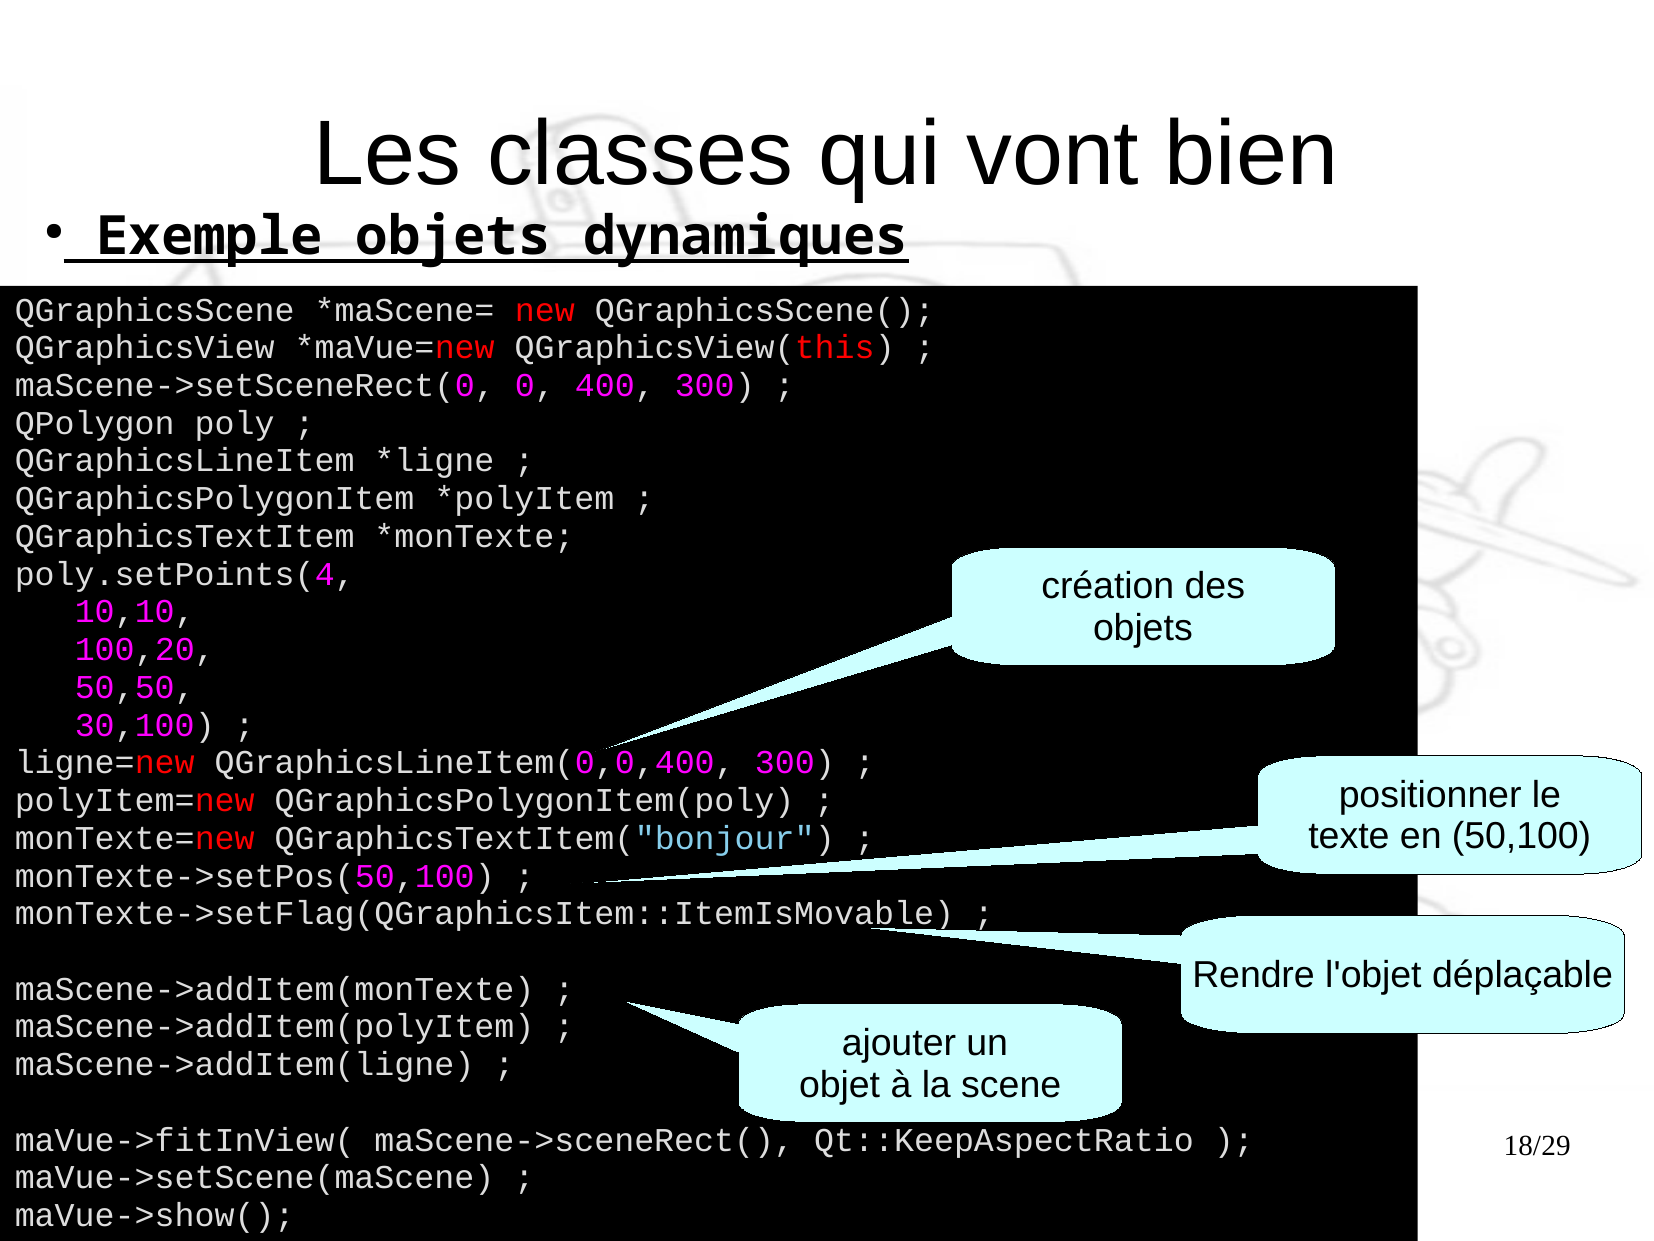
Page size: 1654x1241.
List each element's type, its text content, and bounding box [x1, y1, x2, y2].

text_box Exemple objets dynamiques [29, 188, 1625, 1094]
picture [0, 0, 1654, 1241]
text_box création des objets [592, 547, 1336, 754]
title Les classes qui vont bien [82, 49, 1571, 188]
text_box ajouter un objet à la scene [620, 1000, 1123, 1123]
text_box QGraphicsScene *maScene= new QGraphicsScene(); QGraphicsView *maVue=new QGraphicsView(this) ; maScene->setSceneRect(0, 0, 400, 300) ; QPolygon poly ; QGraphicsLineItem *ligne ; QGraphicsPolygonItem *polyItem ; QGraphicsTextItem *monTexte; poly.setPoints(4, 10,10, 100,20, 50,50, 30,100) ; ligne=new QGraphicsLineItem(0,0,400, 300) ; polyItem=new QGraphicsPolygonItem(poly) ; monTexte=new QGraphicsTextItem("bonjour") ; monTexte->setPos(50,100) ; monTexte->setFlag(QGraphicsItem::ItemIsMovable) ; maScene->addItem(monTexte) ; maScene->addItem(polyItem) ; maScene->addItem(ligne) ; maVue->fitInView( maScene->sceneRect(), Qt::KeepAspectRatio ); maVue->setScene(maScene) ; maVue->show(); [0, 285, 1418, 1241]
text_box positionner le texte en (50,100) [567, 755, 1642, 885]
text_box Rendre l'objet déplaçable [854, 915, 1625, 1034]
